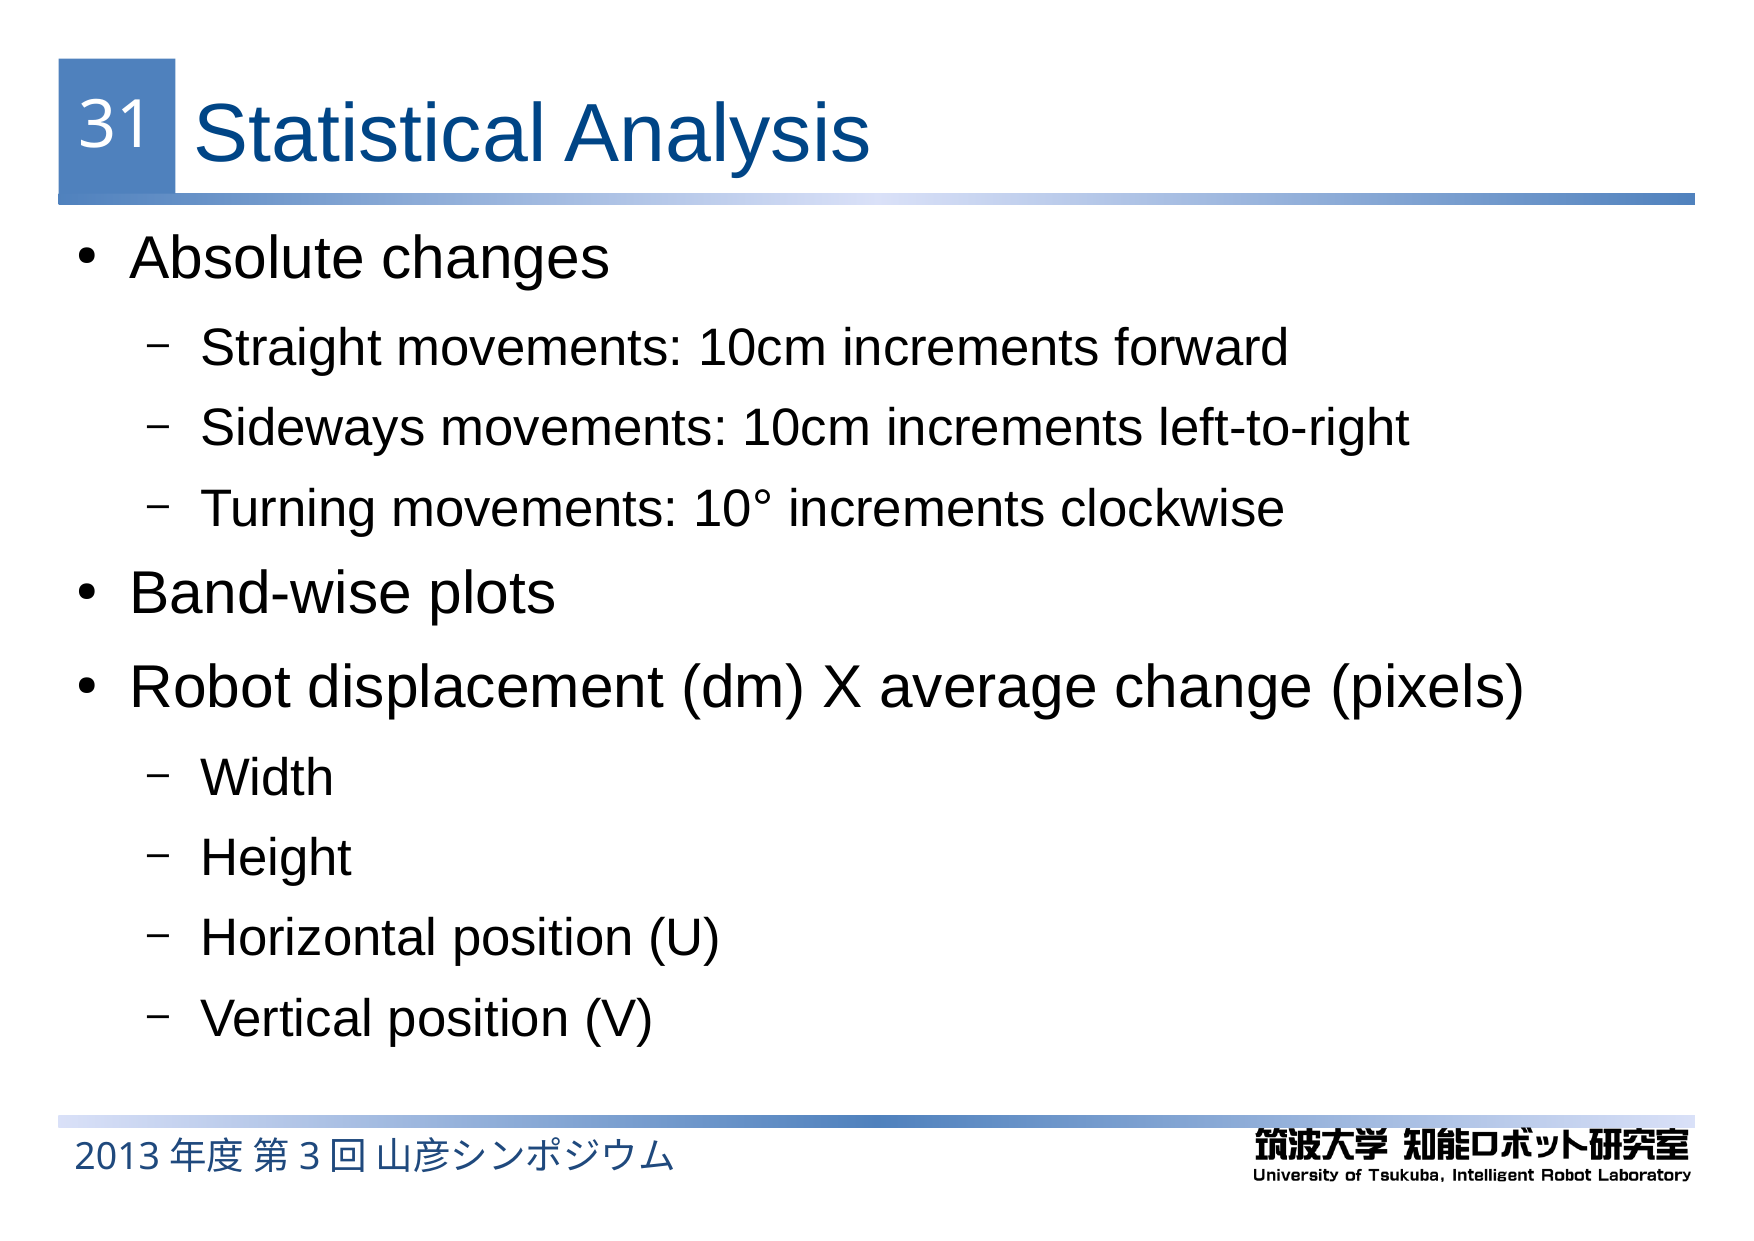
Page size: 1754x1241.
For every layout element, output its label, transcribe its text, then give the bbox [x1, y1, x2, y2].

picture [1252, 1127, 1691, 1182]
title Statistical Analysis [193, 61, 1651, 205]
list Absolute changes Straight movements: 10cm increments forward Sideways movements: 10cm increments left-to-right Turning movements: 10° increments clockwise Band-wise plots Robot displacement (dm) X average change (pixels) Width Height Horizontal position (U) Vertical position (V) [58, 223, 1696, 1109]
